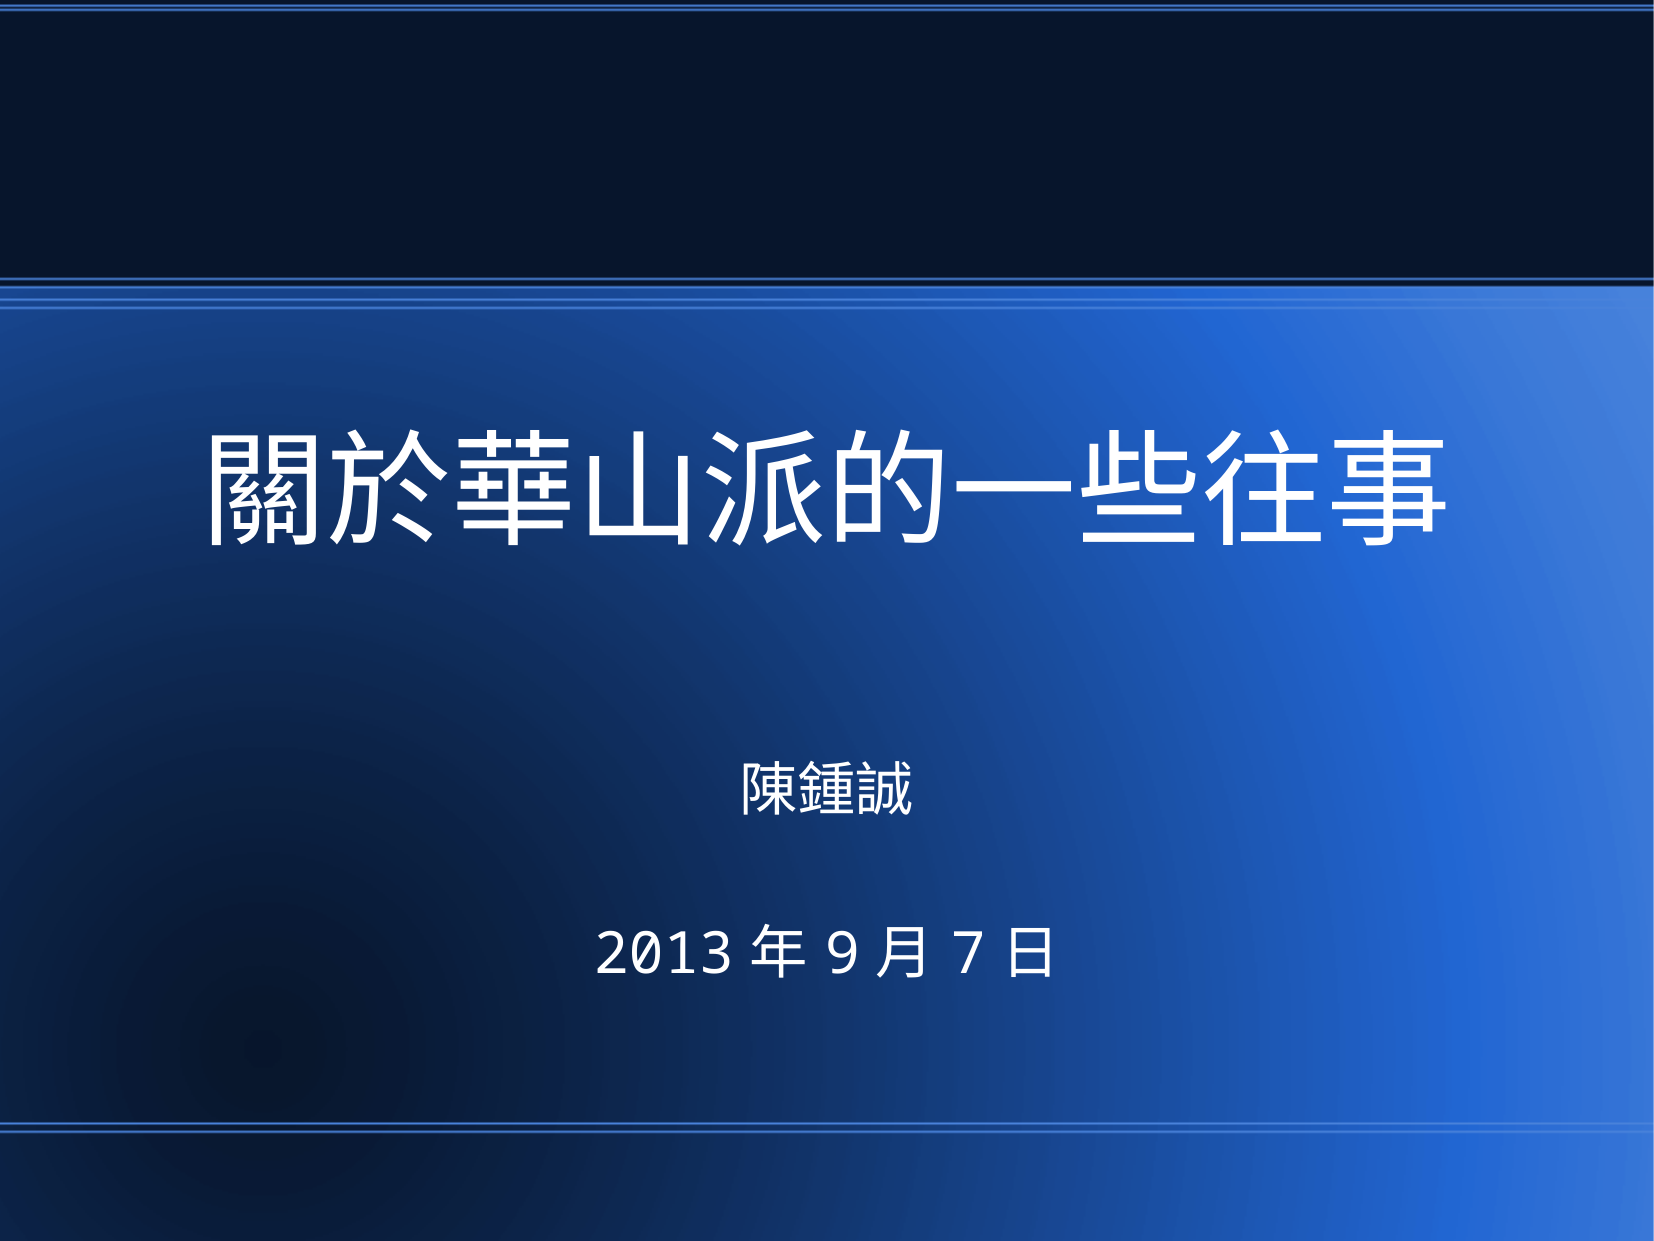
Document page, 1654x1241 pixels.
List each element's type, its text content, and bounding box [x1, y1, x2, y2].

subtitle 關於華山派的一些往事 陳鍾誠 2013年9月7日 [82, 307, 1571, 1075]
picture [0, 0, 1654, 1241]
